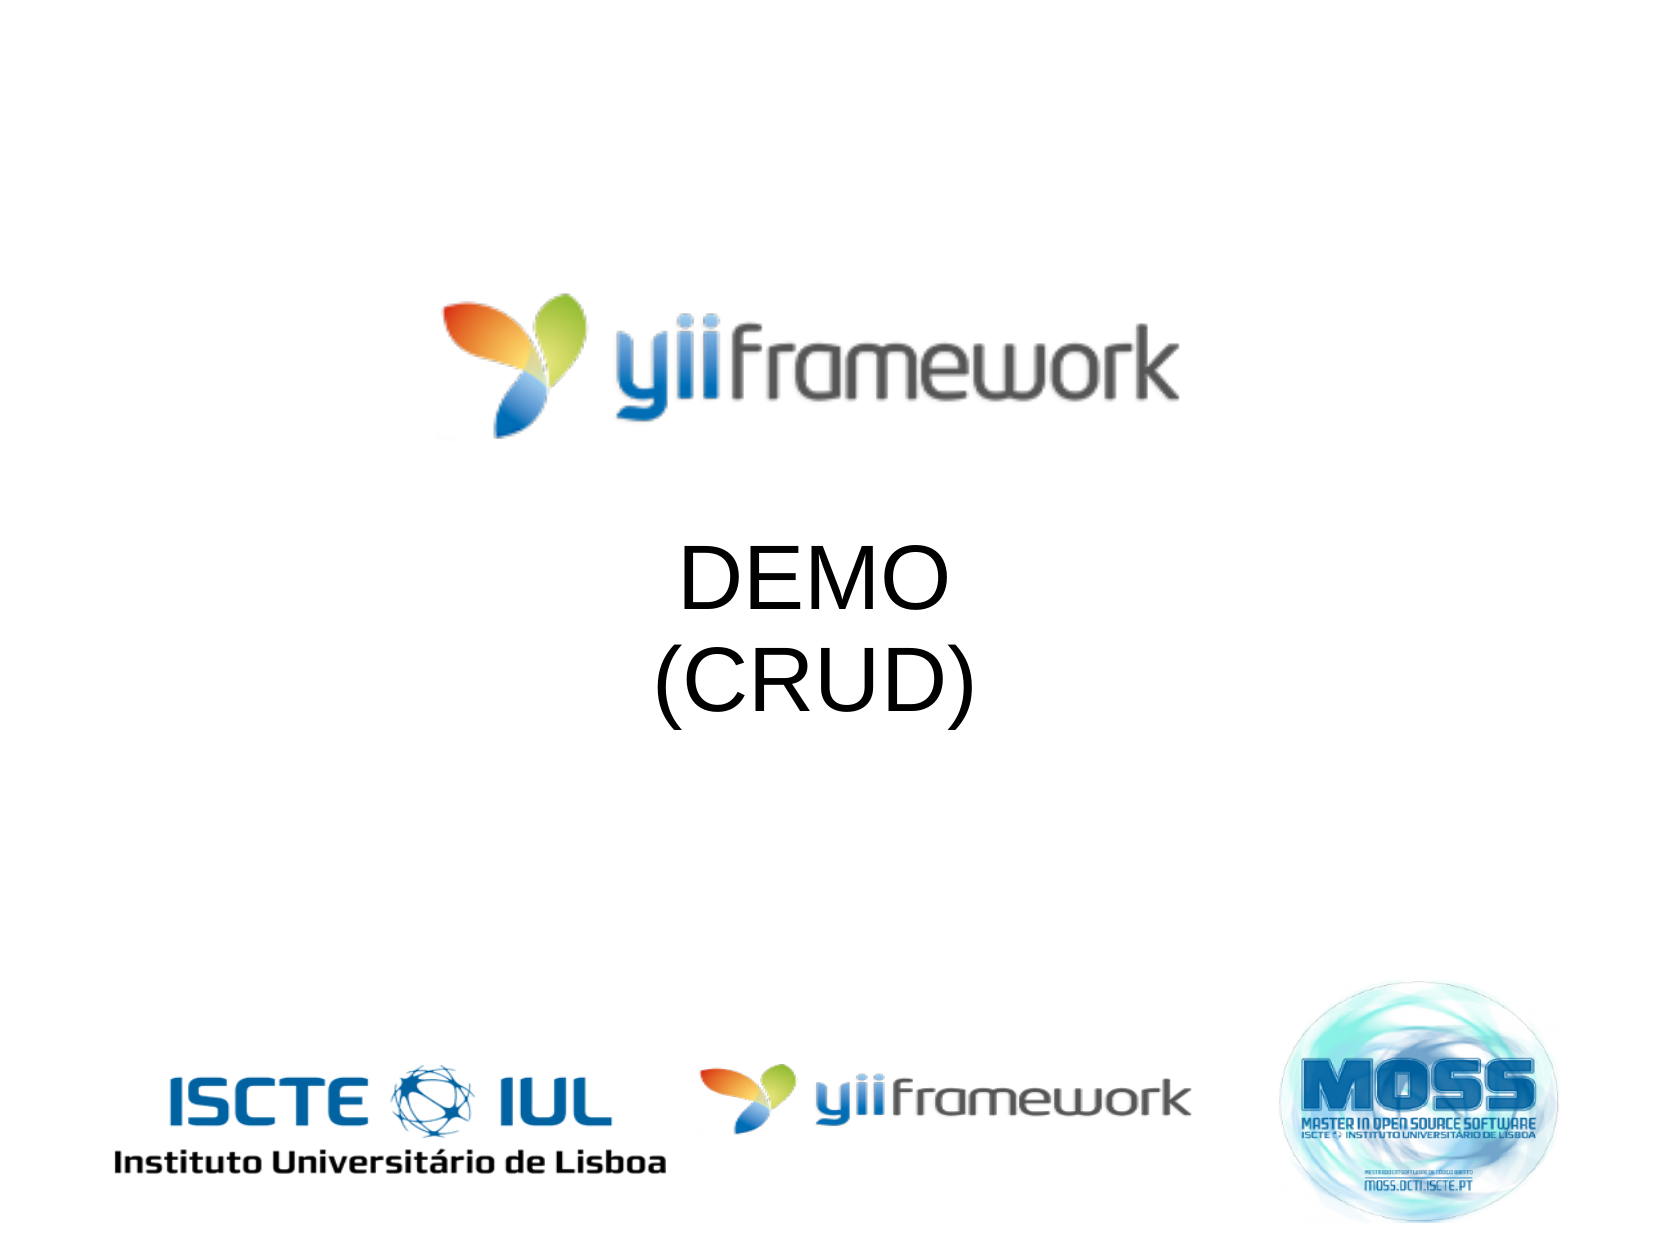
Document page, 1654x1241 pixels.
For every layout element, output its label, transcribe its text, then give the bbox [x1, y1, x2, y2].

picture [1275, 980, 1563, 1223]
title DEMO (CRUD) [70, 525, 1560, 733]
picture [70, 1056, 674, 1182]
picture [437, 290, 1182, 449]
picture [696, 1062, 1193, 1139]
